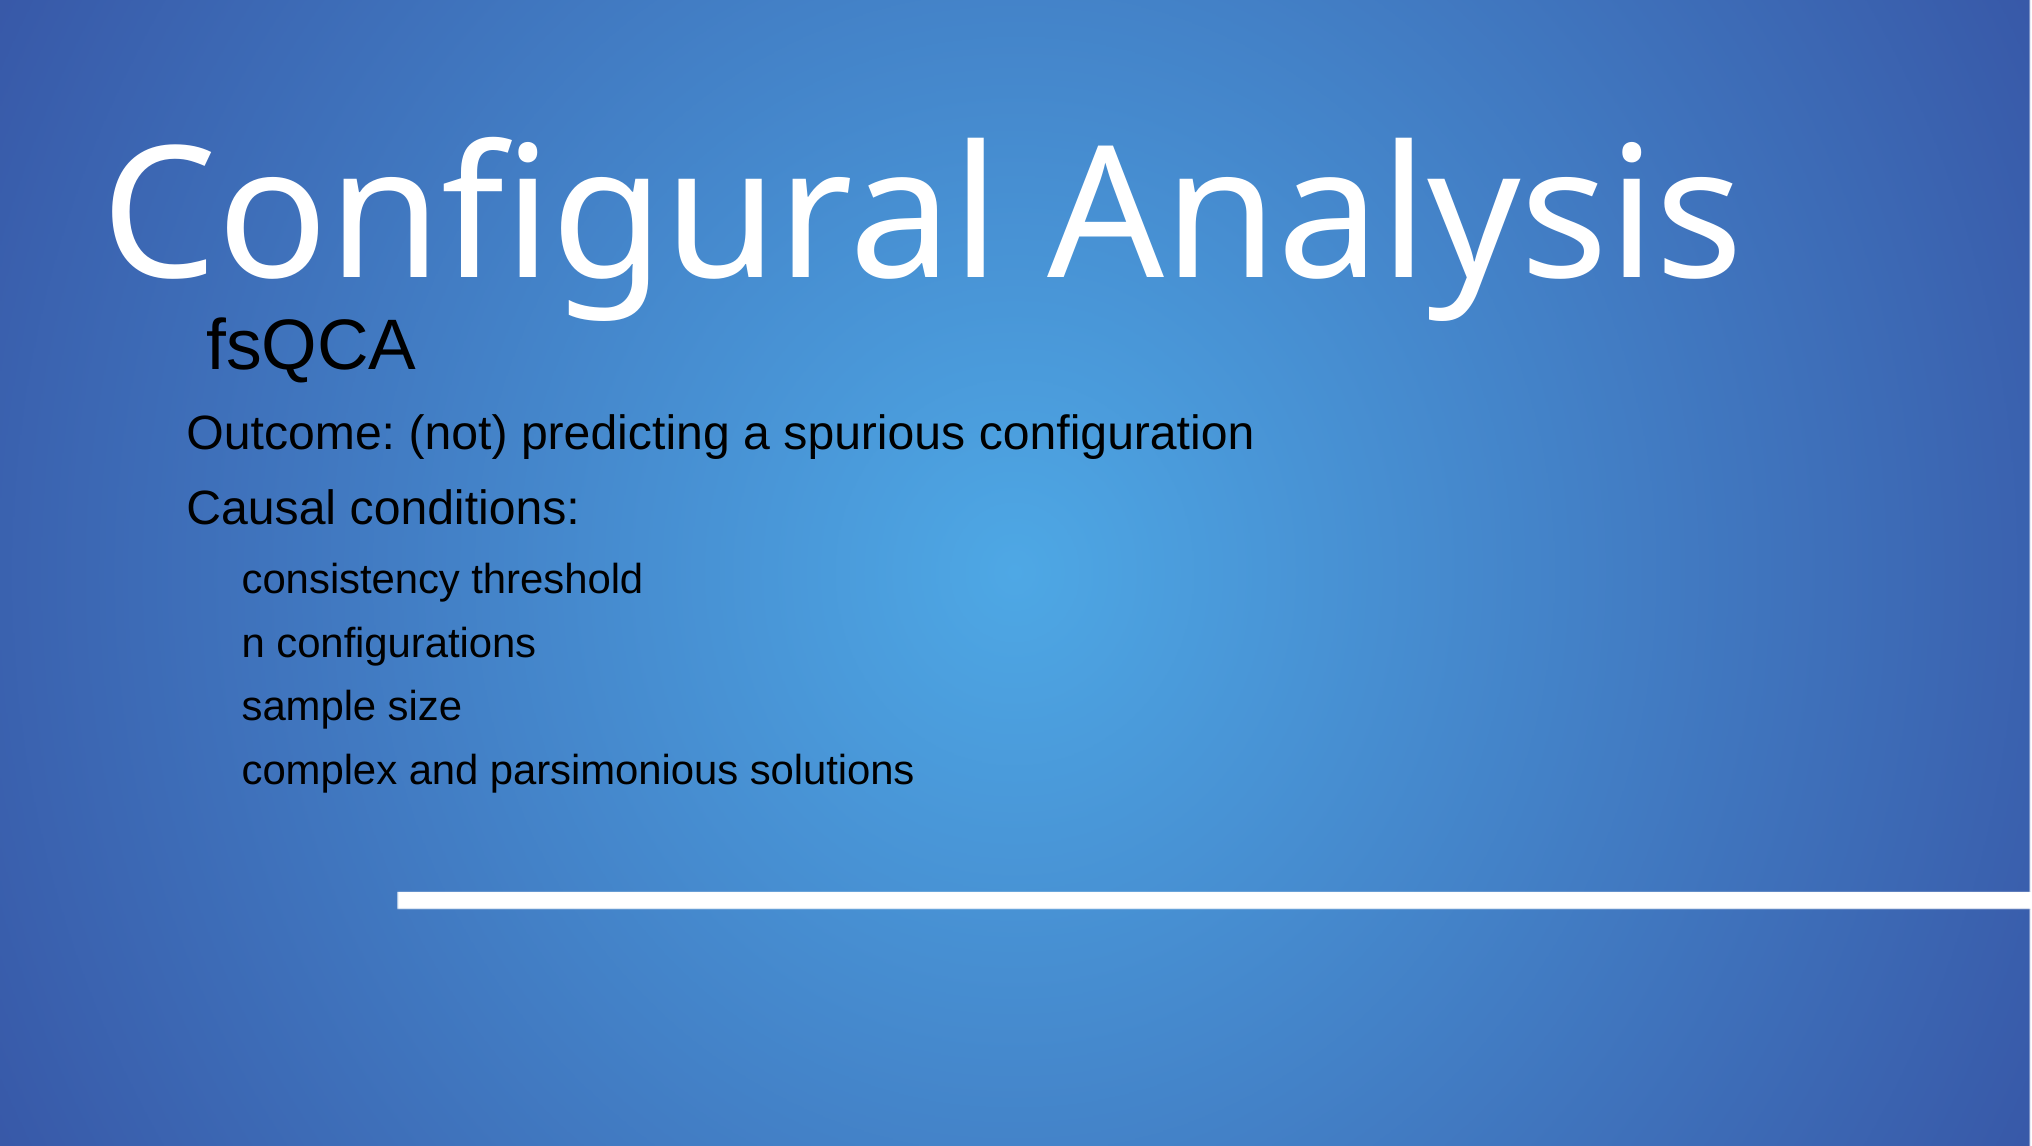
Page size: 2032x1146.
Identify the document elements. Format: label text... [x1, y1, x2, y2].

picture [0, 0, 2032, 1146]
title Configural Analysis [101, 45, 1930, 367]
list fsQCA Outcome: (not) predicting a spurious configuration Causal conditions: consistency threshold n configurations sample size complex and parsimonious solutions [131, 304, 2032, 860]
